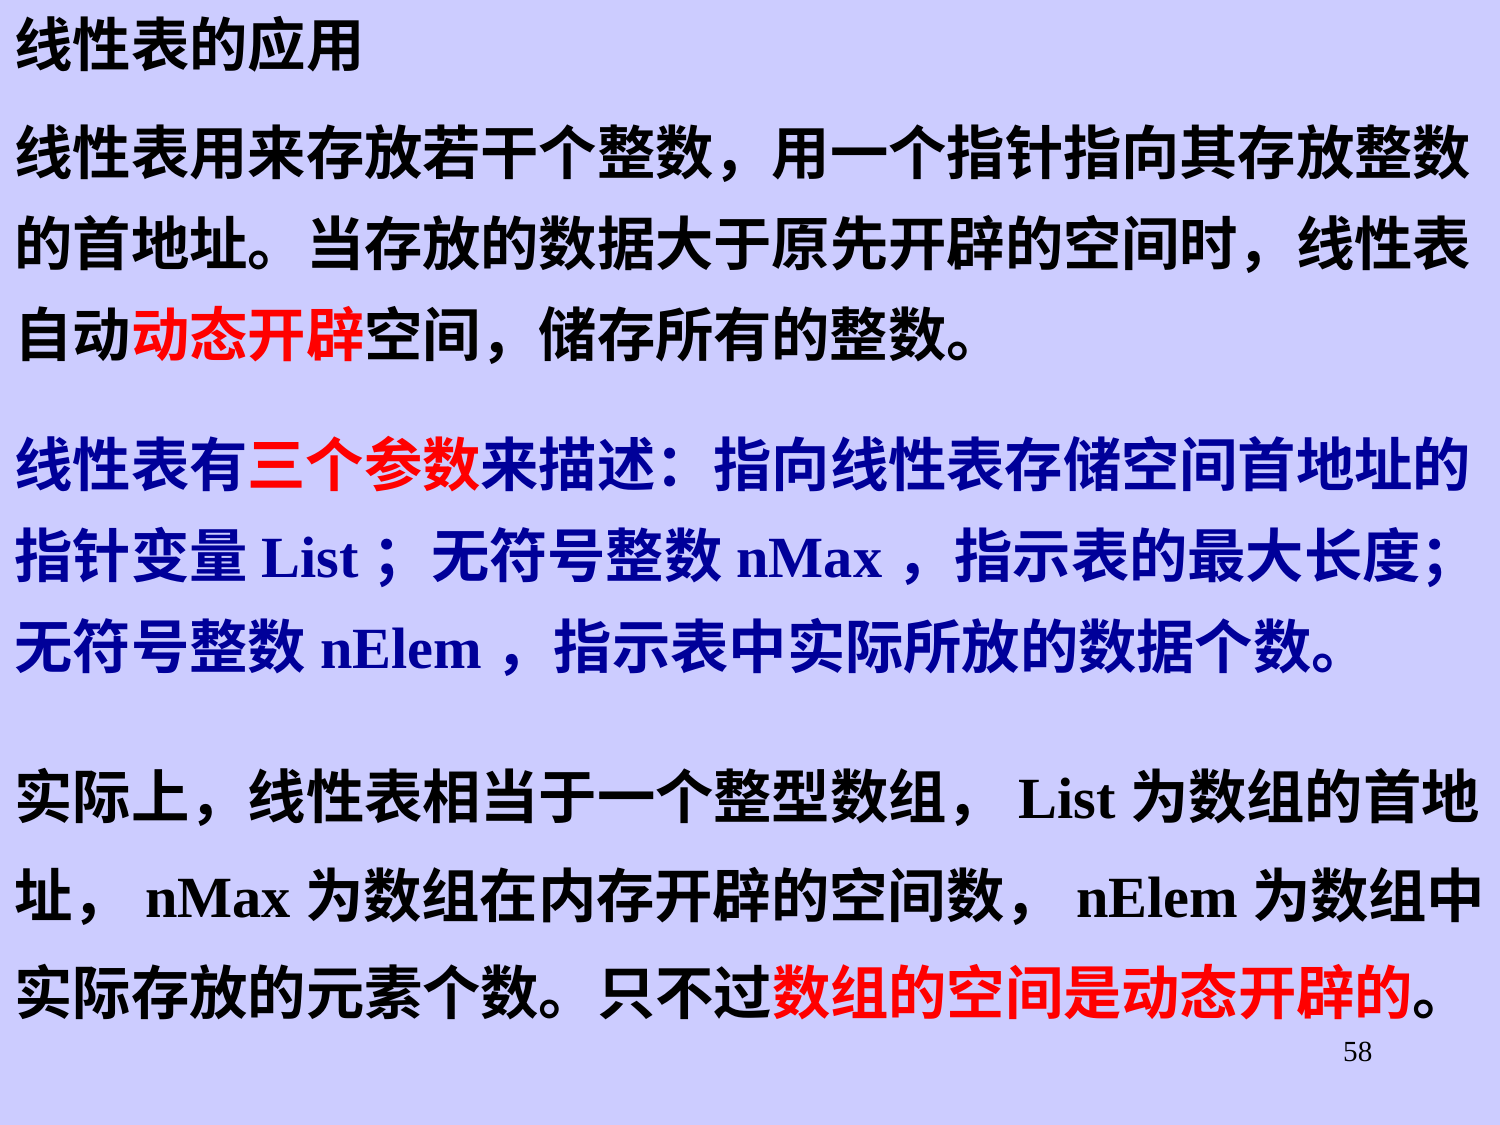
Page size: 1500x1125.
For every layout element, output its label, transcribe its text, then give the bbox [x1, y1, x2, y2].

text_box <编号> [1074, 1035, 1388, 1101]
text_box 实际上，线性表相当于一个整型数组，List为数组的首地址，nMax为数组在内存开辟的空间数，nElem为数组中实际存放的元素个数。只不过数组的空间是动态开辟的。 [0, 725, 1500, 1035]
text_box 线性表用来存放若干个整数，用一个指针指向其存放整数的首地址。当存放的数据大于原先开辟的空间时，线性表自动动态开辟空间，储存所有的整数。 [0, 87, 1500, 376]
text_box 线性表有三个参数来描述：指向线性表存储空间首地址的指针变量List；无符号整数nMax，指示表的最大长度；无符号整数nElem，指示表中实际所放的数据个数。 [0, 399, 1500, 689]
text_box 线性表的应用 [0, 0, 1426, 86]
